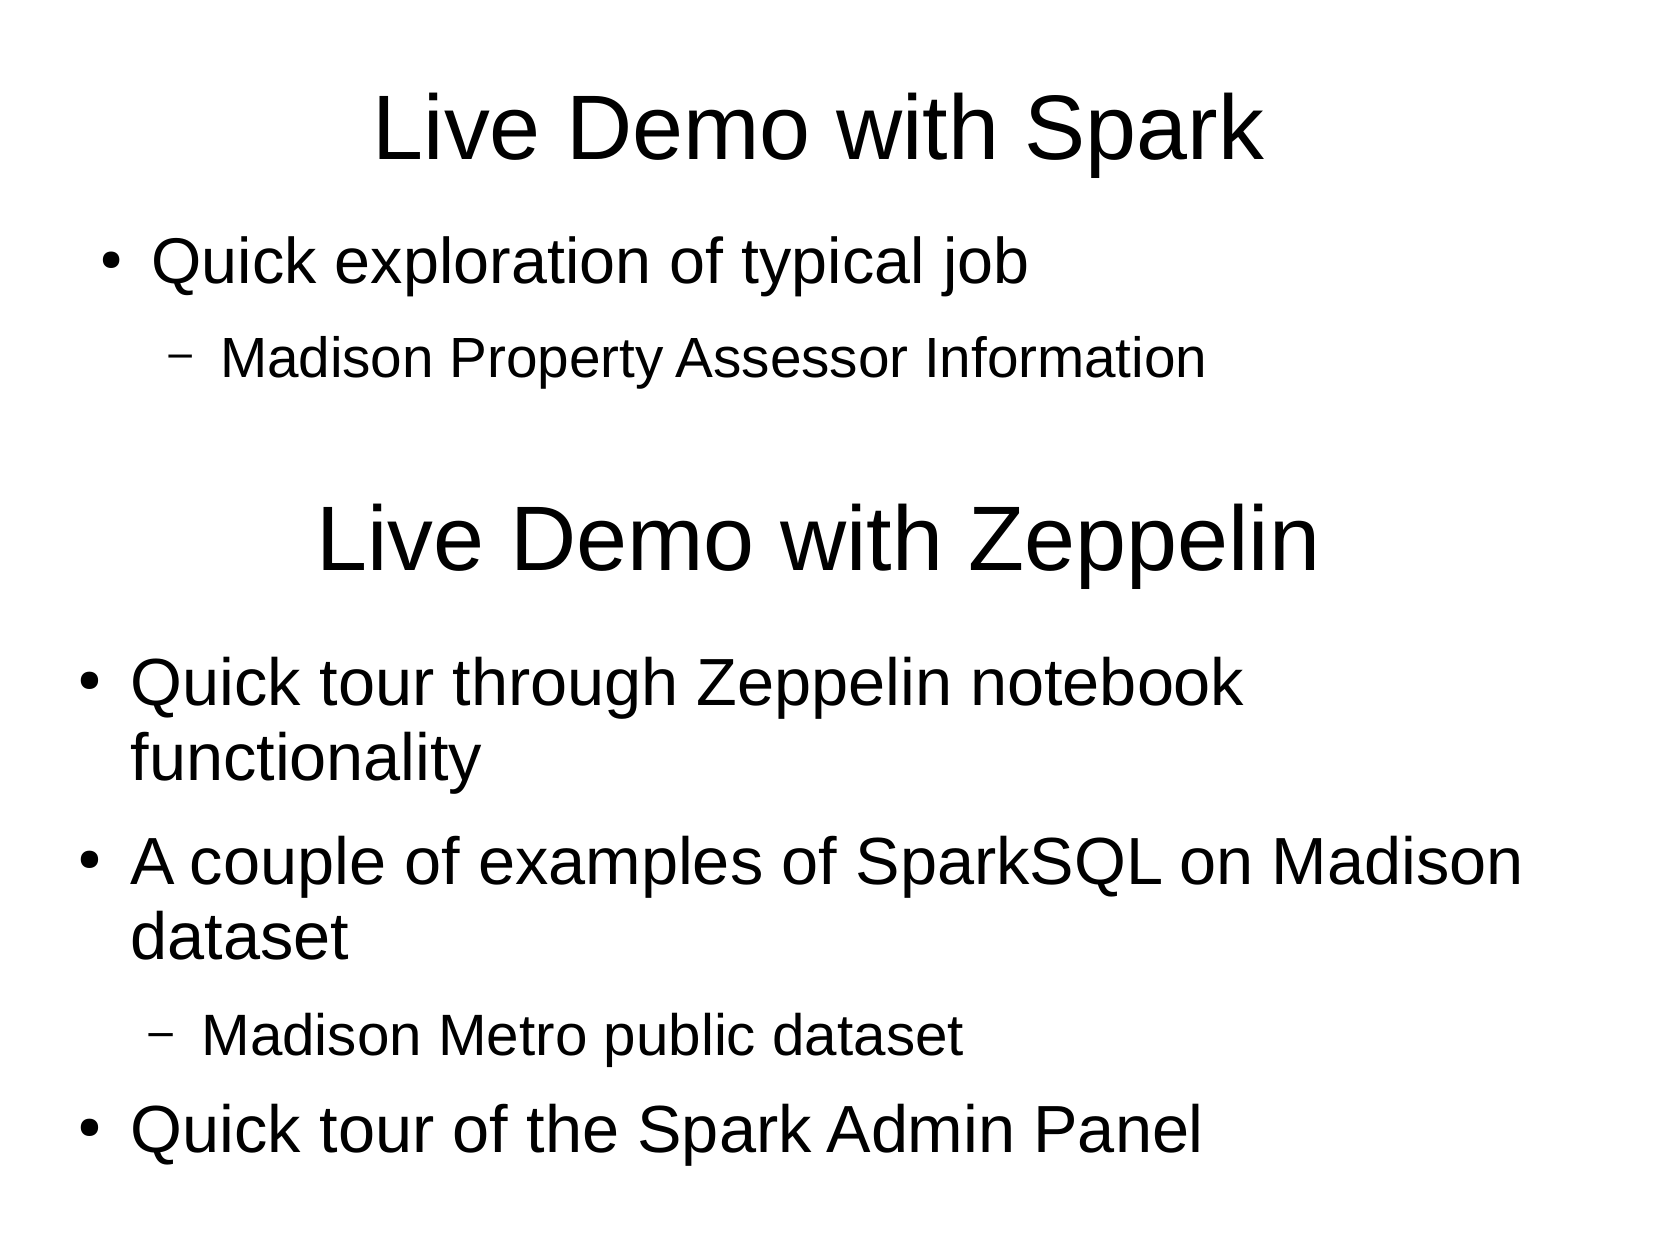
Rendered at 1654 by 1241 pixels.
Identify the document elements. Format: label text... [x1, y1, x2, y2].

list Quick exploration of typical job Madison Property Assessor Information [82, 225, 1571, 391]
title Live Demo with Spark [75, 60, 1564, 197]
title Live Demo with Zeppelin [75, 465, 1564, 612]
list Quick tour through Zeppelin notebook functionality A couple of examples of SparkSQL on Madison dataset Madison Metro public dataset Quick tour of the Spark Admin Panel [60, 645, 1549, 1216]
